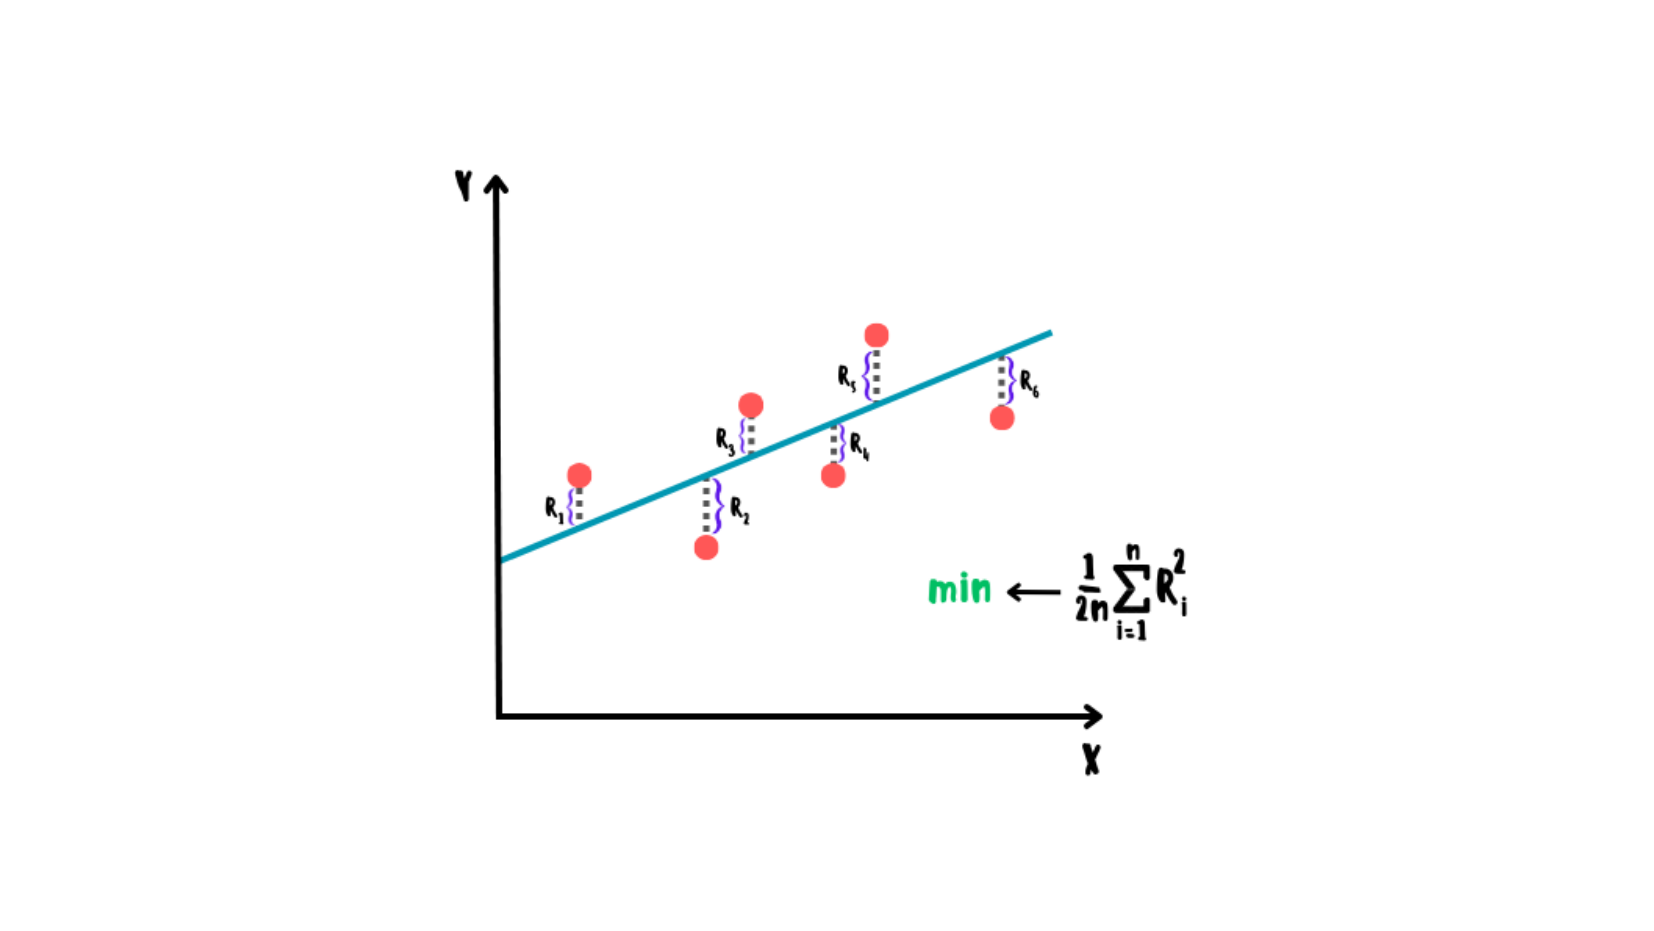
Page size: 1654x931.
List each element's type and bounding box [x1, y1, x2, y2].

picture [415, 114, 1242, 817]
